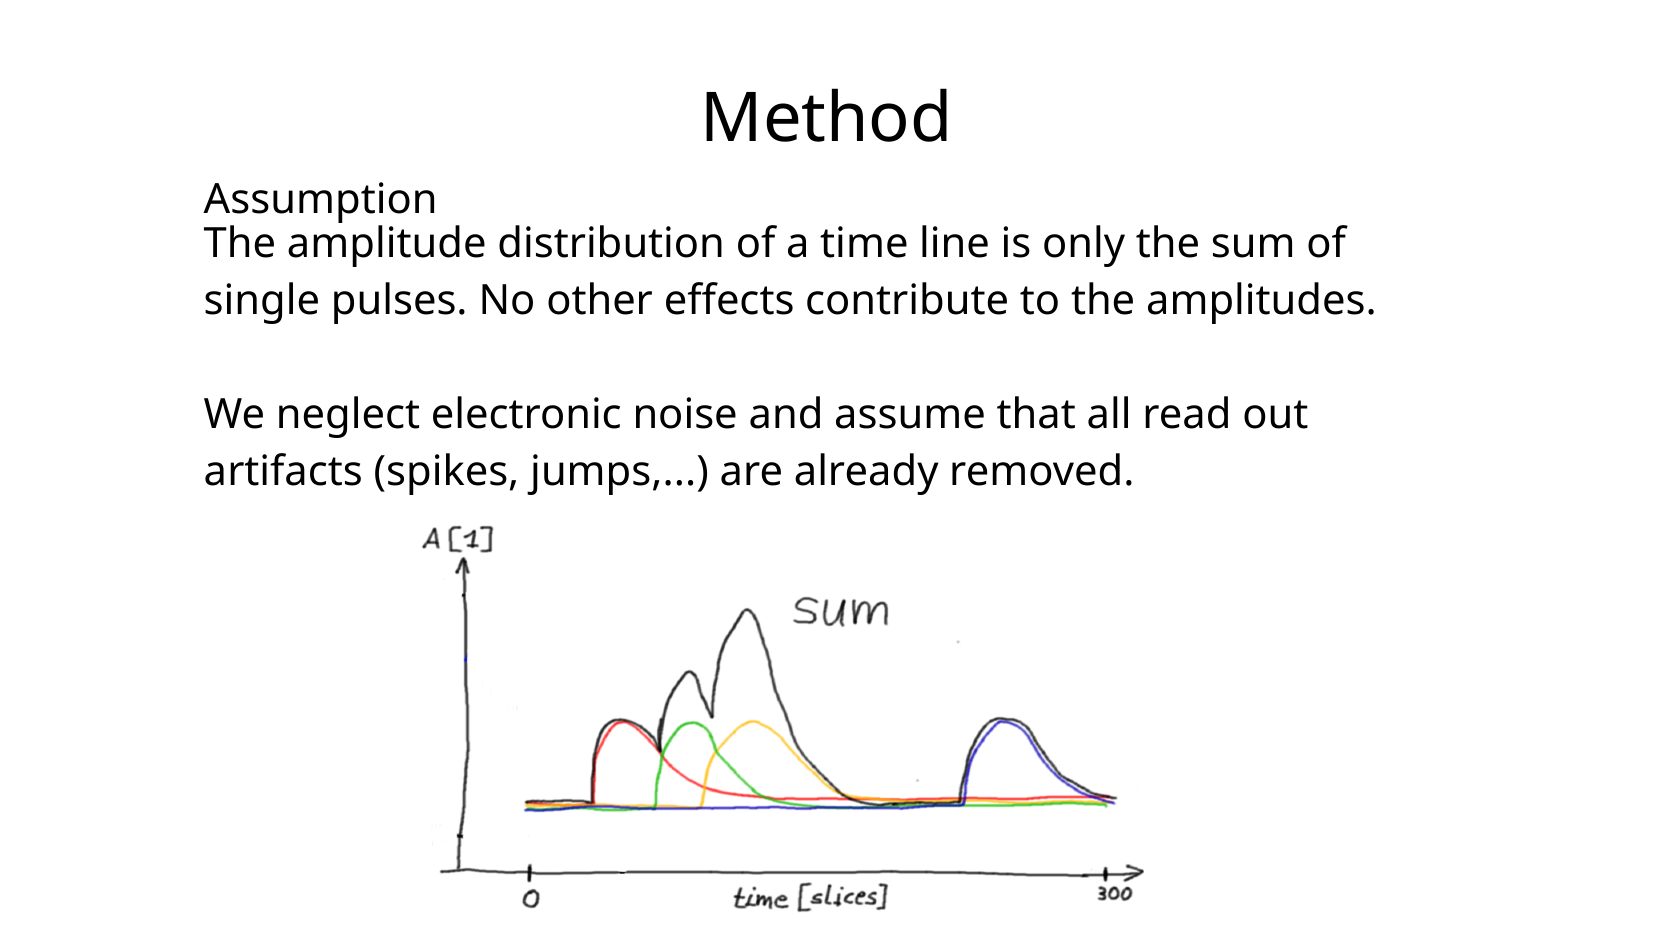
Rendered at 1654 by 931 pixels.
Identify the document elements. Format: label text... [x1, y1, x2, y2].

picture [413, 515, 1144, 916]
title Method [82, 37, 1571, 193]
title The amplitude distribution of a time line is only the sum of single pulses. No other effects contribute to the amplitudes. We neglect electronic noise and assume that all read out artifacts (spikes, jumps,...) are already removed. [203, 221, 1453, 490]
title Assumption [203, 157, 1453, 221]
